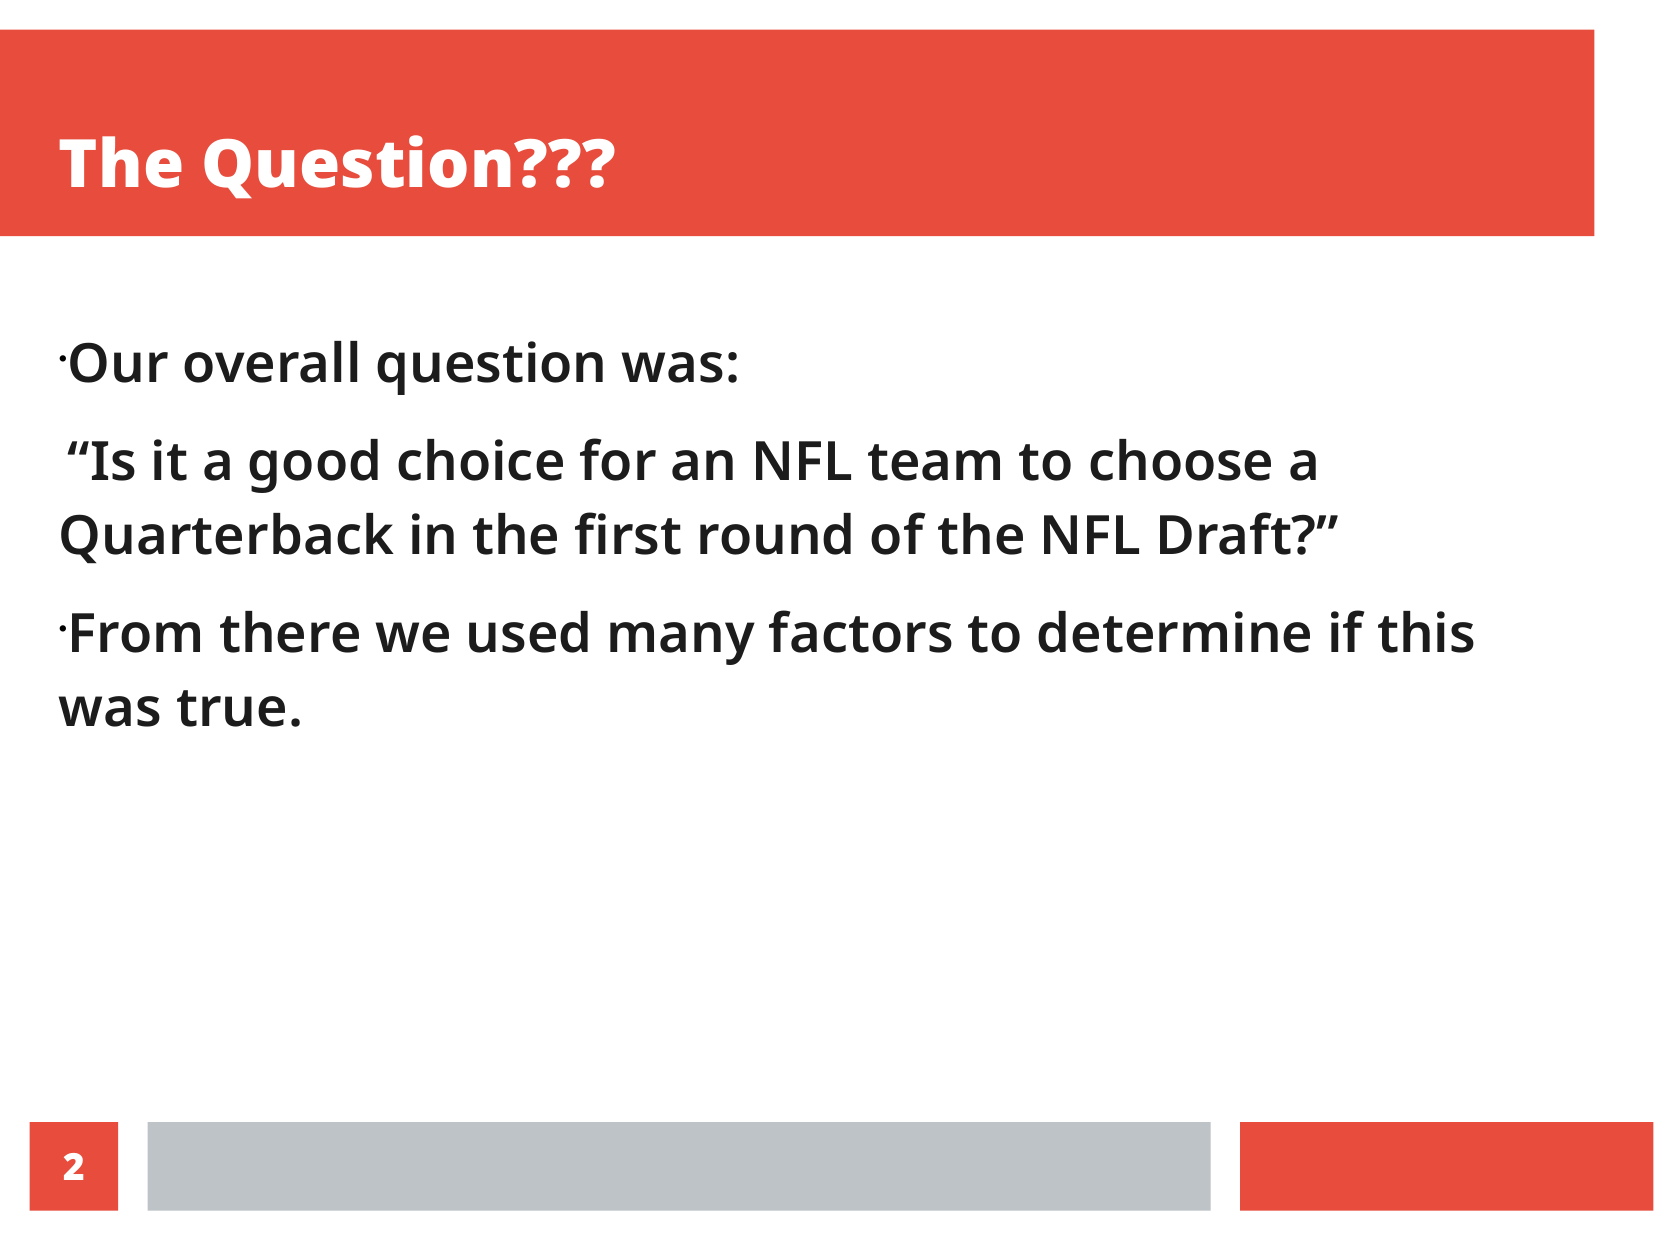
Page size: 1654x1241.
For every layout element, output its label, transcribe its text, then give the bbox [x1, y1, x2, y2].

title The Question??? [59, 59, 1595, 207]
list Our overall question was: “Is it a good choice for an NFL team to choose a Quarterback in the first round of the NFL Draft?” From there we used many factors to determine if this was true. [59, 324, 1565, 1093]
